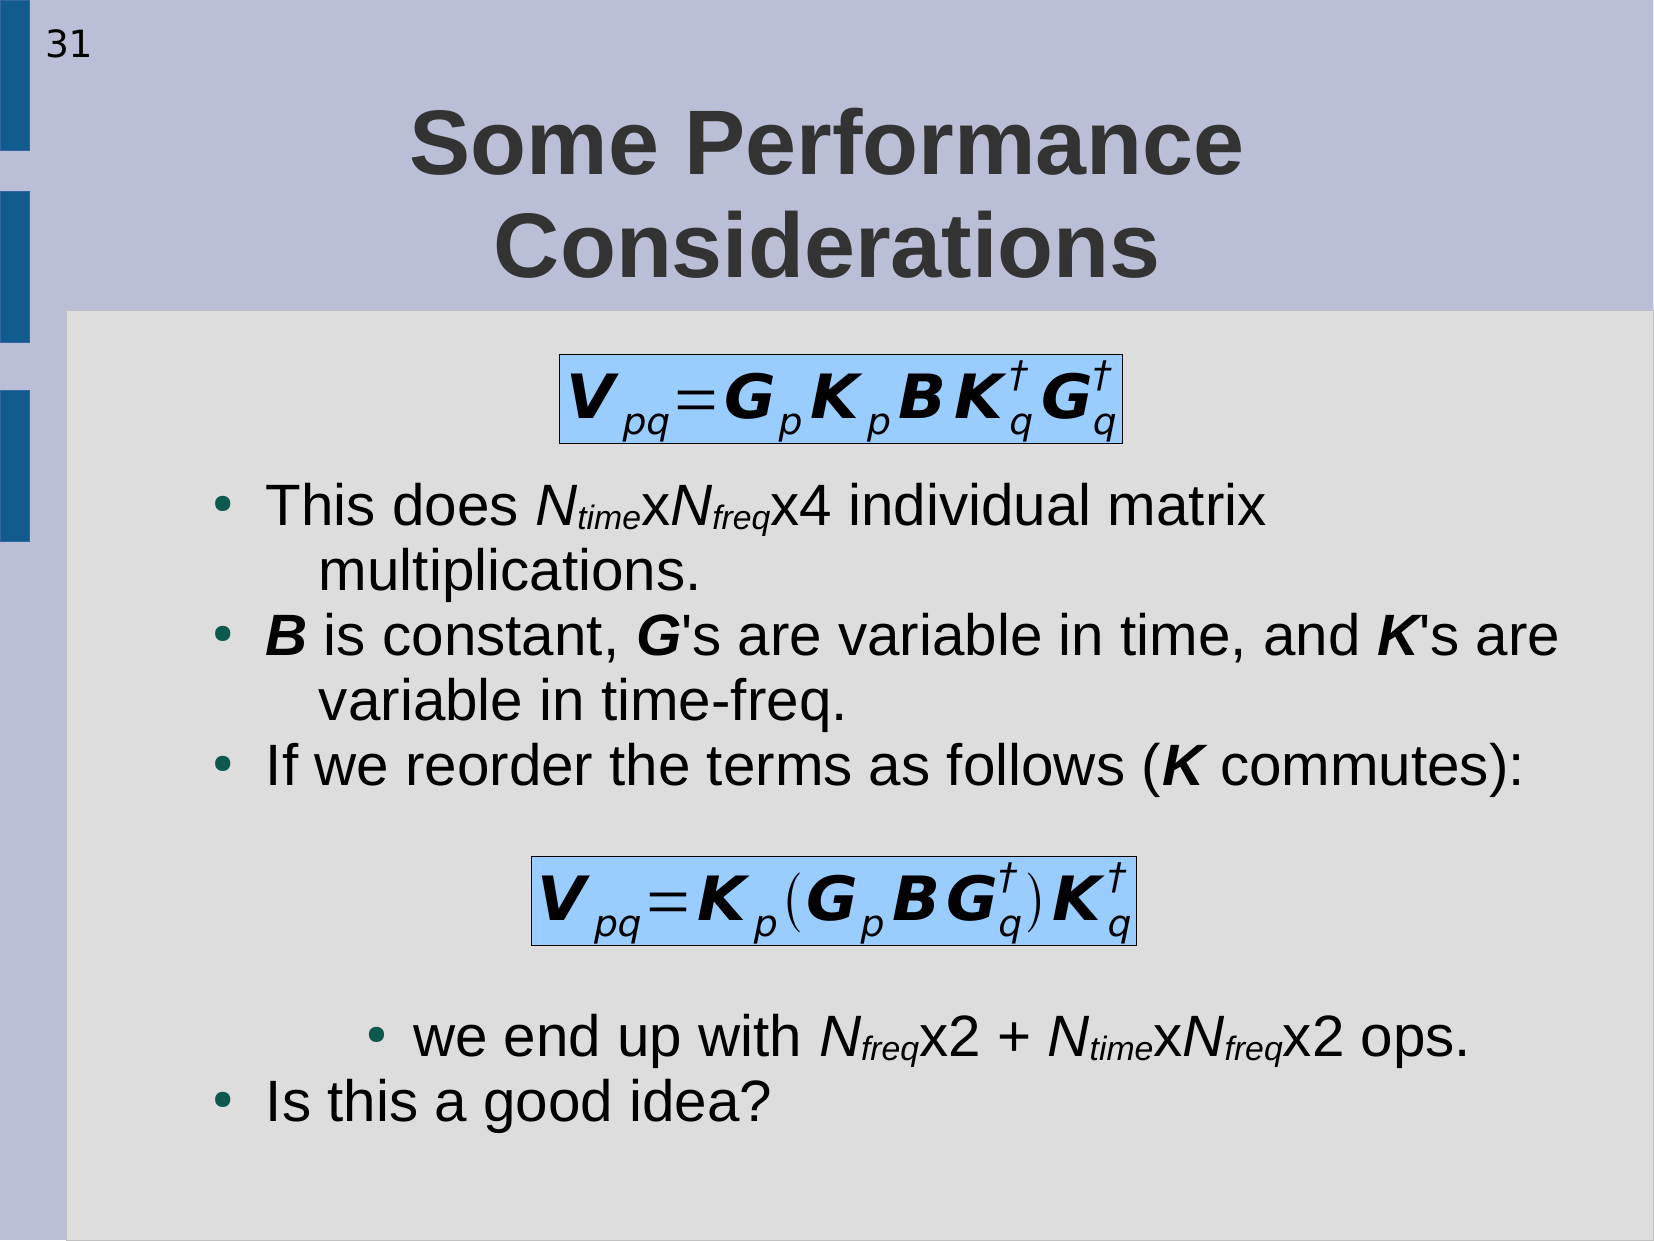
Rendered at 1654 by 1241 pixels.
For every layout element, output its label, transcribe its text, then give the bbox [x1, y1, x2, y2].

chart [531, 856, 1137, 946]
text_box <number> [32, 15, 267, 89]
list This does NtimexNfreqx4 individual matrix multiplications. B is constant, G's are variable in time, and K's are variable in time-freq. If we reorder the terms as follows (K commutes): [177, 472, 1590, 857]
chart [559, 354, 1123, 444]
list we end up with Nfreqx2 + NtimexNfreqx2 ops. Is this a good idea? [177, 1003, 1590, 1241]
title Some Performance Considerations [121, 91, 1534, 299]
